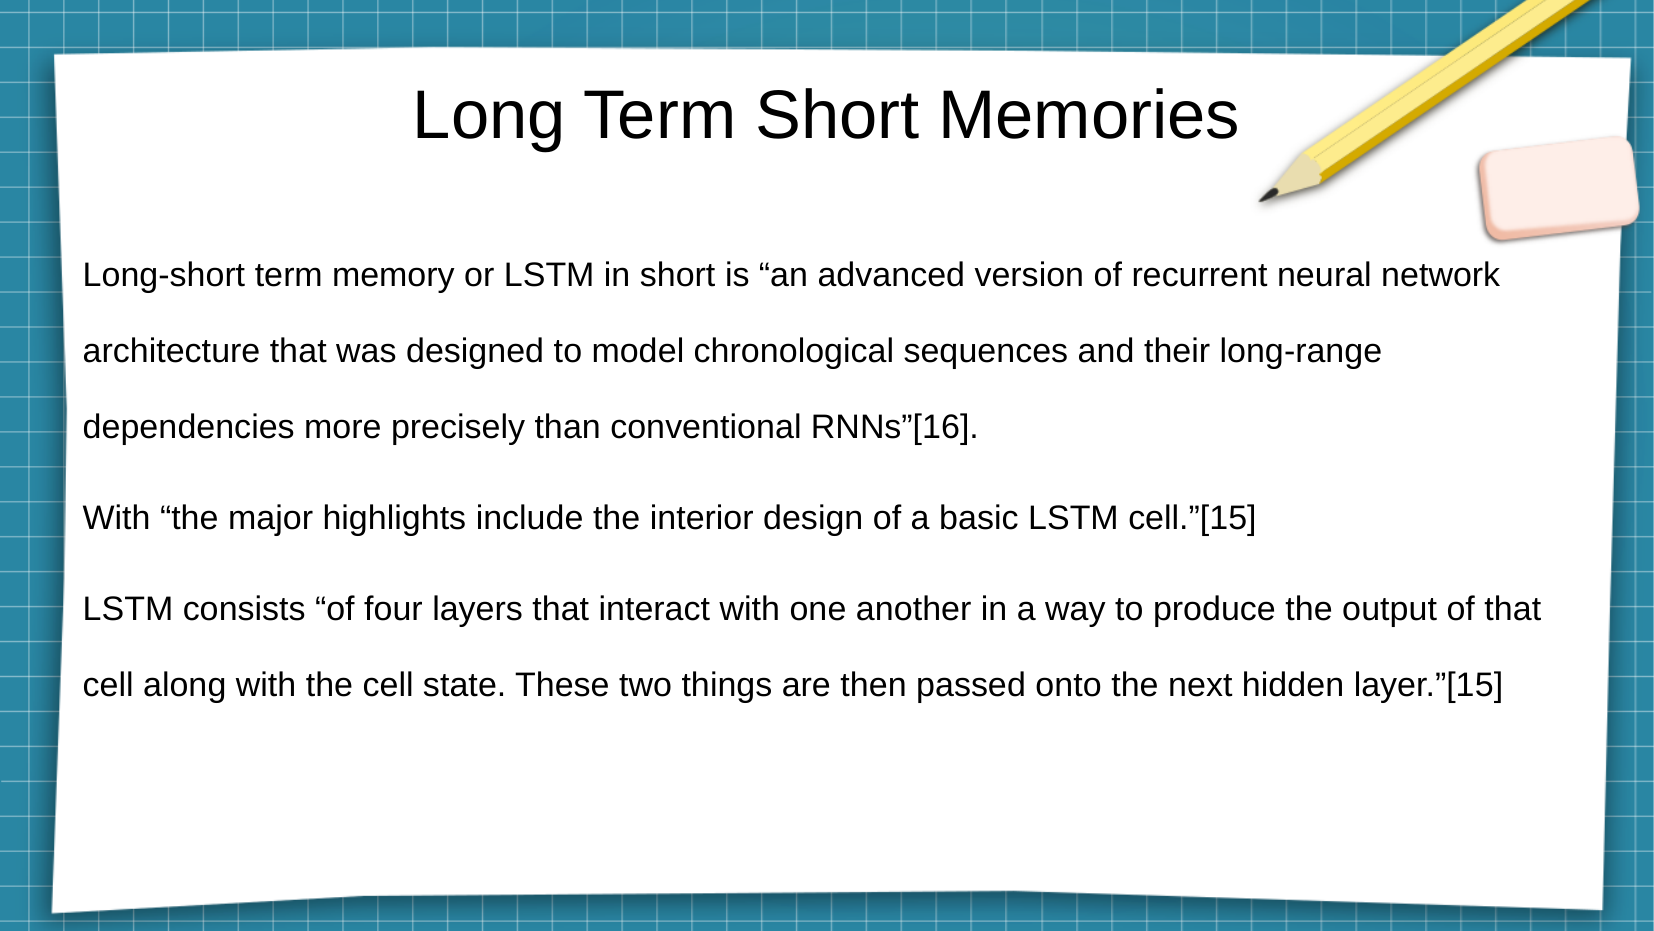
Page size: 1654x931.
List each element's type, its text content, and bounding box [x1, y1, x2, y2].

title Long Term Short Memories [82, 37, 1571, 193]
picture [0, 0, 1654, 931]
list Long-short term memory or LSTM in short is “an advanced version of recurrent neural network architecture that was designed to model chronological sequences and their long-range dependencies more precisely than conventional RNNs”[16]. With “the major highlights include the interior design of a basic LSTM cell.”[15] LSTM consists “of four layers that interact with one another in a way to produce the output of that cell along with the cell state. These two things are then passed onto the next hidden layer.”[15] [82, 217, 1571, 758]
